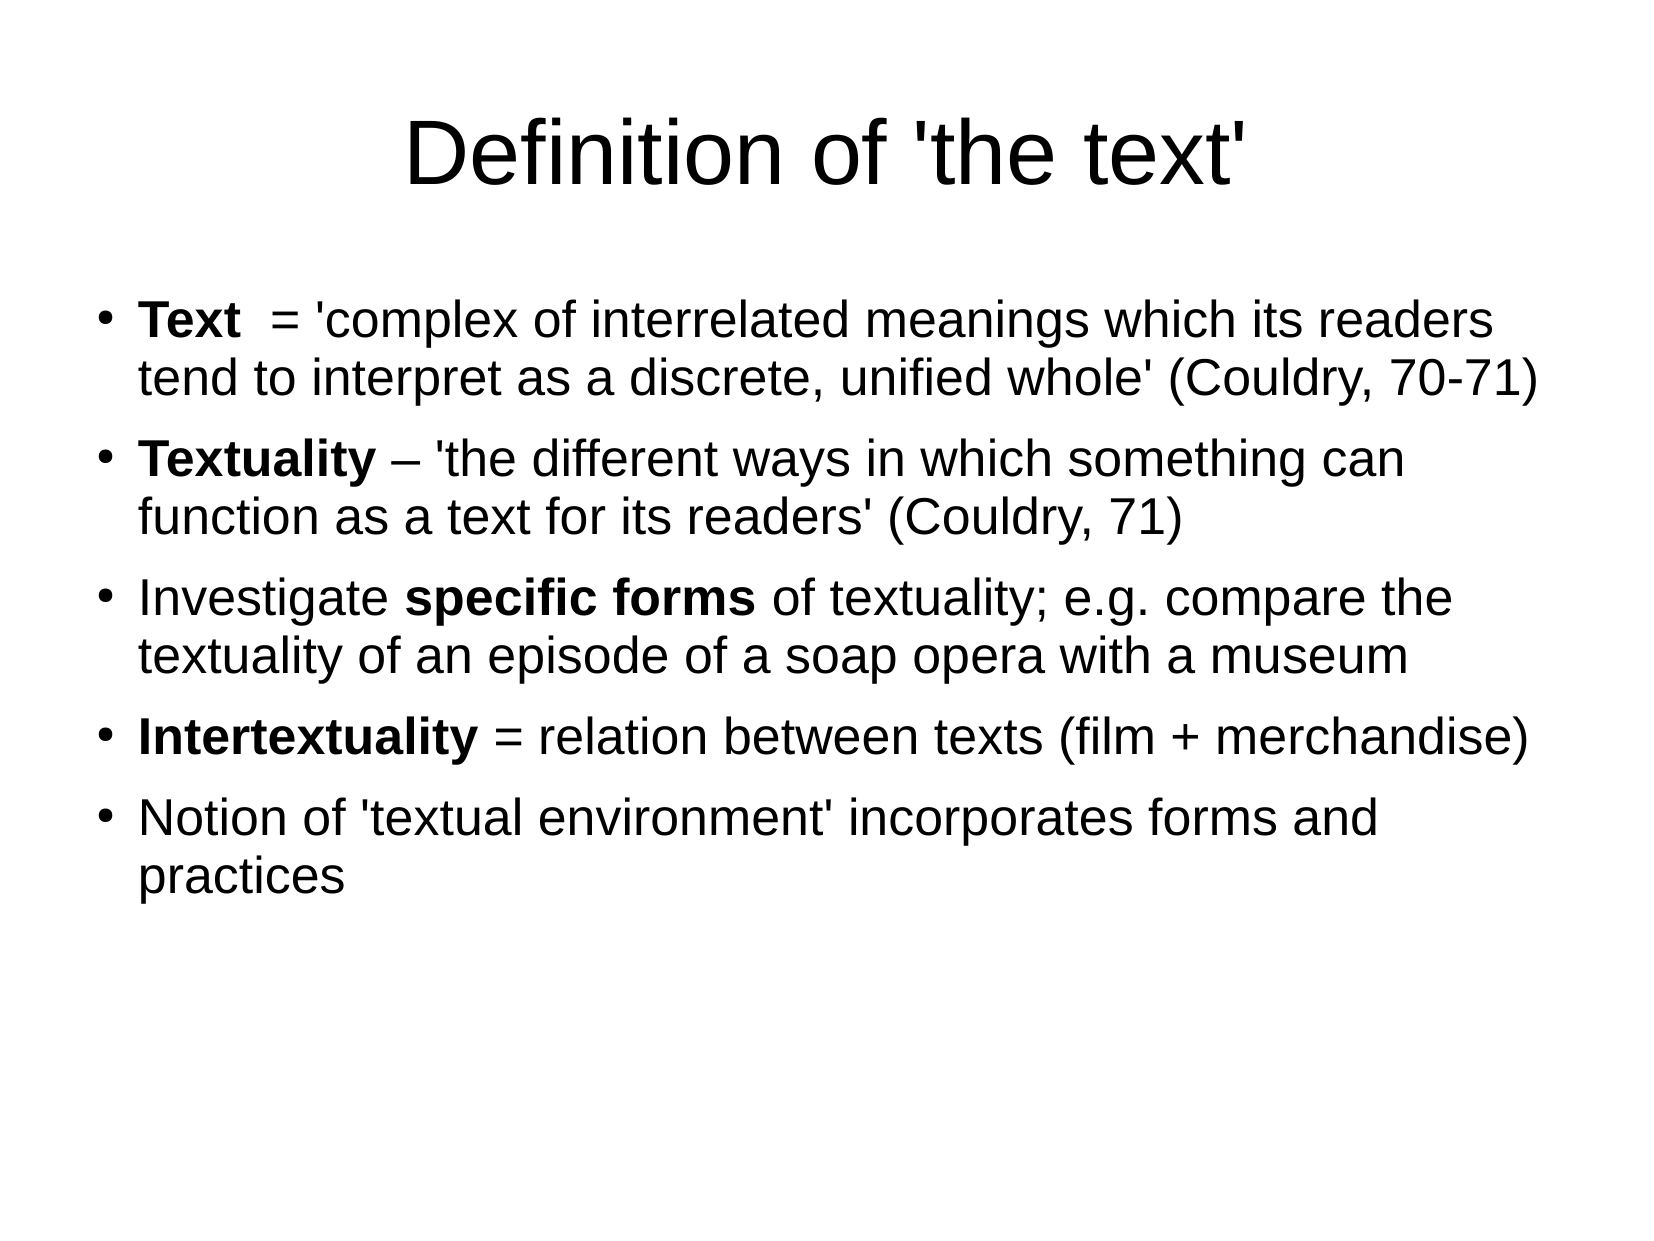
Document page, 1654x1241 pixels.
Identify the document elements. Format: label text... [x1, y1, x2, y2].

list Text = 'complex of interrelated meanings which its readers tend to interpret as a discrete, unified whole' (Couldry, 70-71) Textuality – 'the different ways in which something can function as a text for its readers' (Couldry, 71) Investigate specific forms of textuality; e.g. compare the textuality of an episode of a soap opera with a museum Intertextuality = relation between texts (film + merchandise) Notion of 'textual environment' incorporates forms and practices [82, 290, 1571, 1010]
title Definition of 'the text' [82, 49, 1571, 257]
